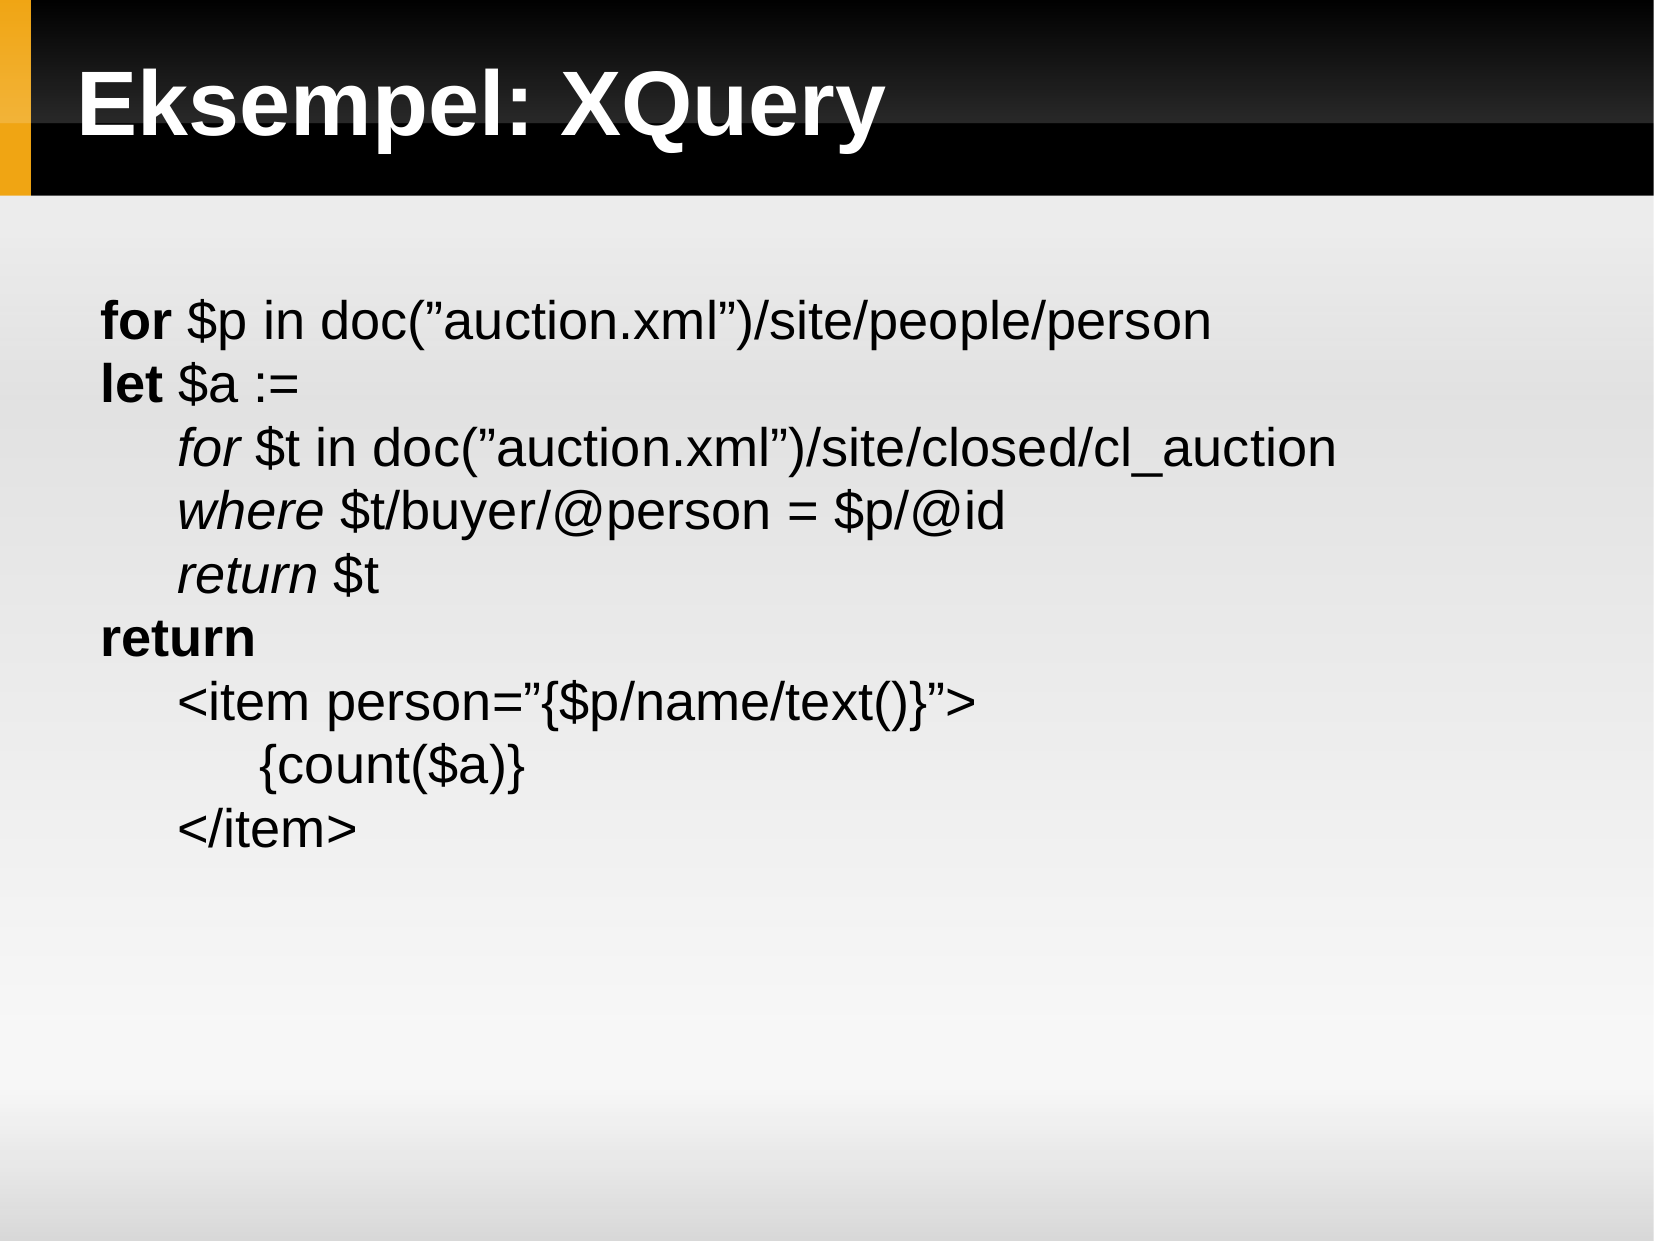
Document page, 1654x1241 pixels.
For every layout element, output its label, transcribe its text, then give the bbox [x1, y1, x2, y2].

picture [0, 0, 1654, 1241]
list for $p in doc(”auction.xml”)/site/people/person let $a := for $t in doc(”auction.xml”)/site/closed/cl_auction where $t/buyer/@person = $p/@id return $t return <item person=”{$p/name/text()}”> {count($a)} </item> [82, 290, 1571, 1094]
title Eksempel: XQuery [76, 7, 1565, 200]
